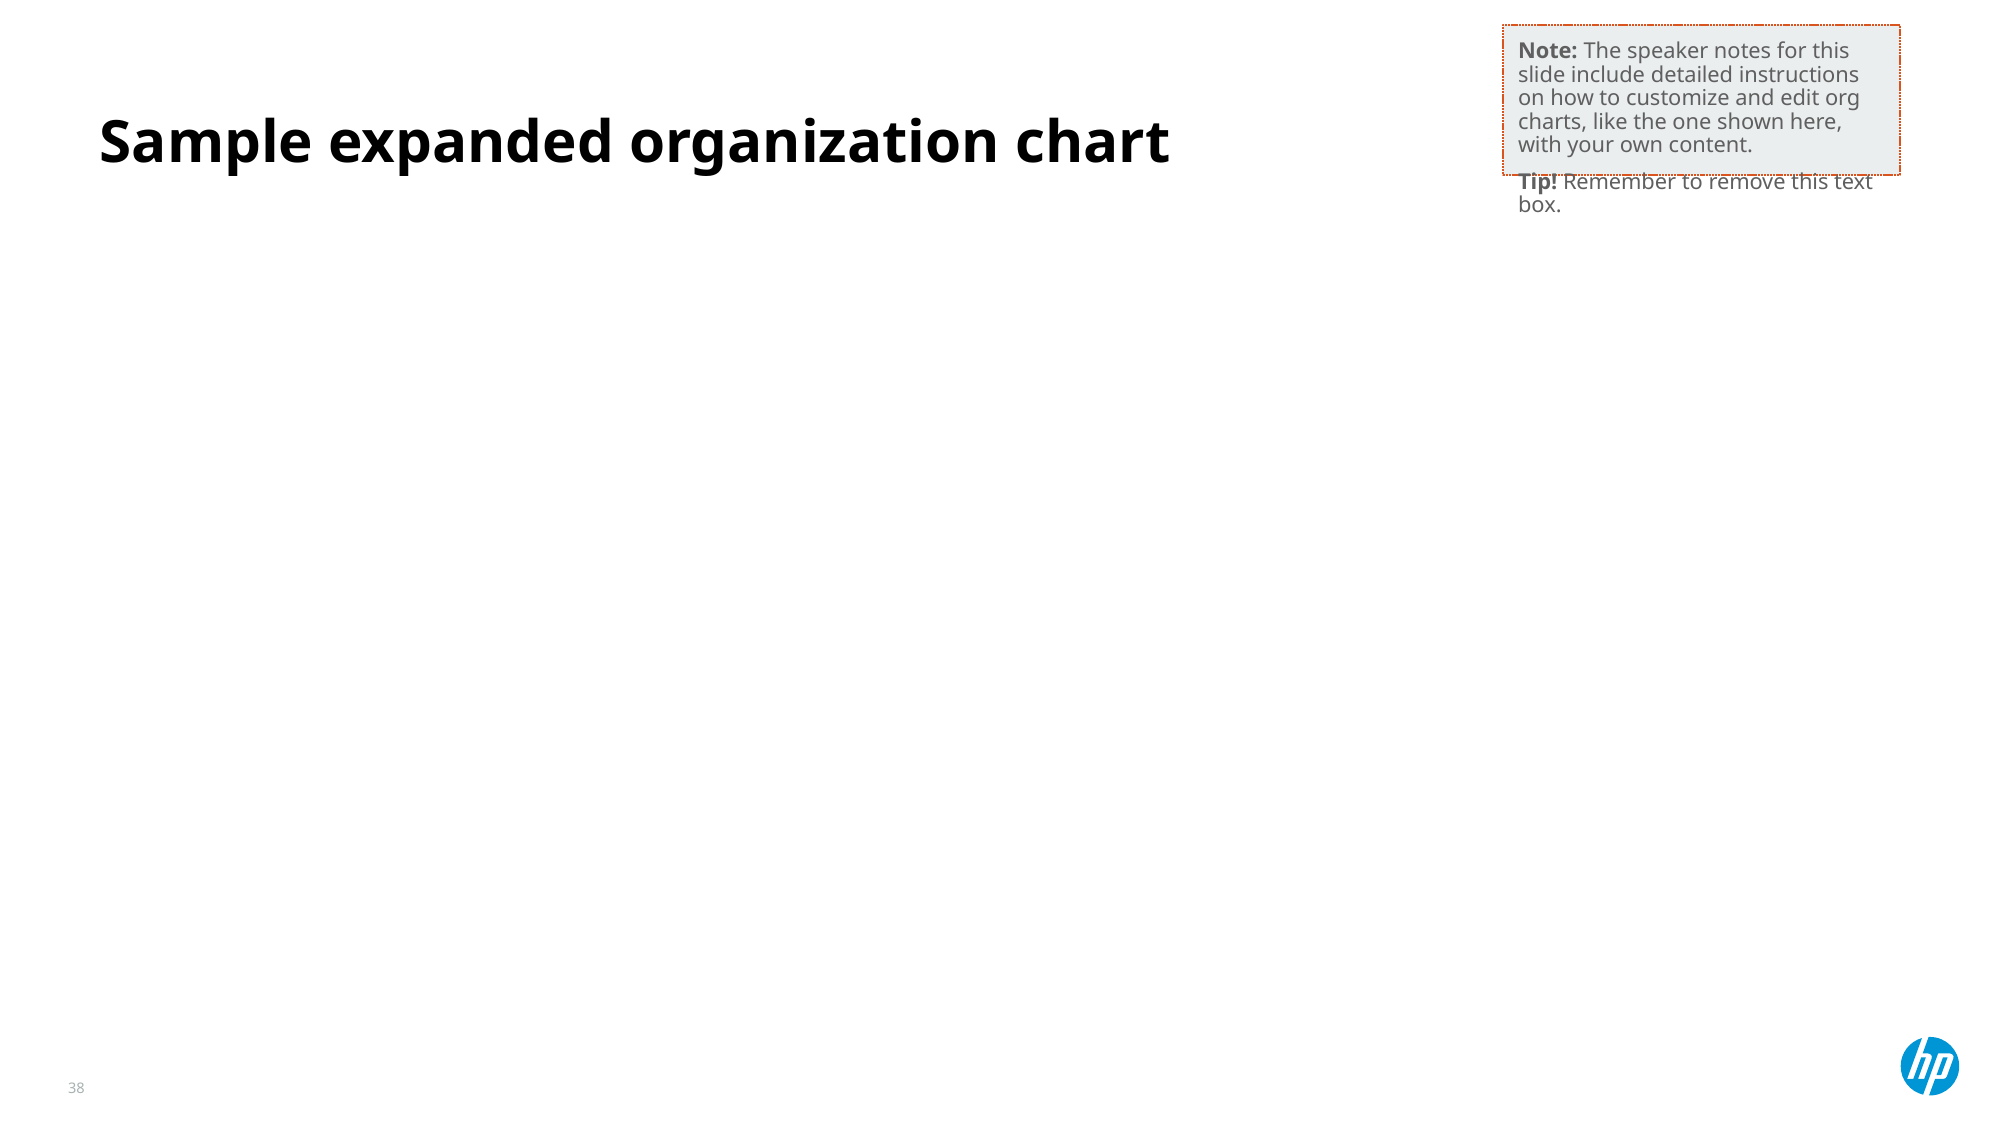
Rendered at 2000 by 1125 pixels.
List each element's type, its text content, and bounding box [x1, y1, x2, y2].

title Sample expanded organization chart [99, 50, 1503, 175]
text_box Note: The speaker notes for this slide include detailed instructions on how to customize and edit org charts, like the one shown here, with your own content. Tip! Remember to remove this text box. [1503, 24, 1901, 175]
slide_number <number> [34, 1062, 85, 1099]
